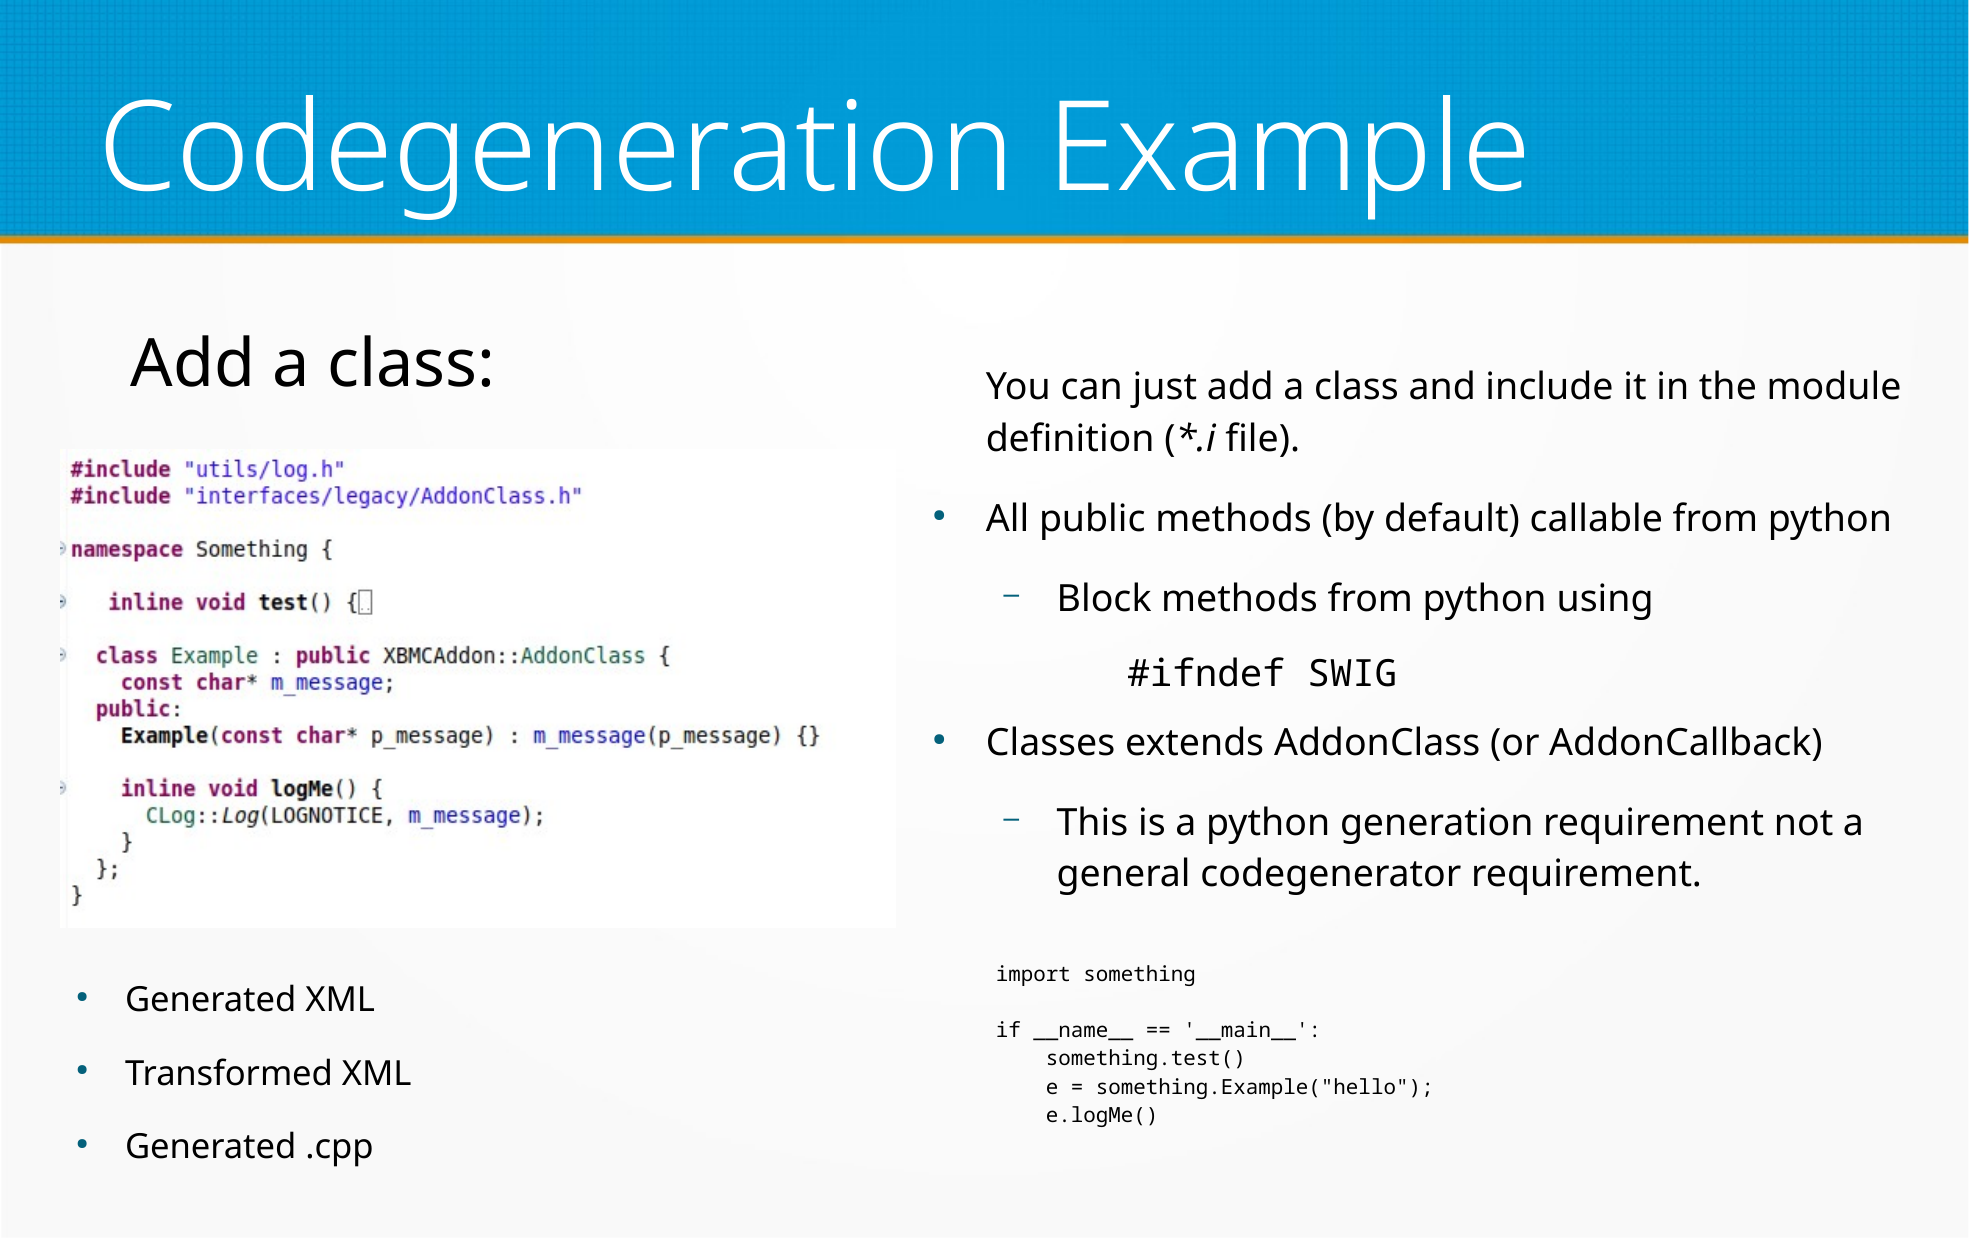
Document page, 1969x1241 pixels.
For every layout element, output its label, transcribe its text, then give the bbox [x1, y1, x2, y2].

list Add a class: [60, 315, 922, 871]
text_box import something if __name__ == '__main__': something.test() e = something.Example("hello"); e.logMe() [990, 930, 1711, 1186]
list Generated XML Transformed XML Generated .cpp [60, 900, 1822, 1171]
picture [0, 233, 1969, 1241]
title Codegeneration Example [98, 19, 1870, 227]
list You can just add a class and include it in the module definition (*.i file). All public methods (by default) callable from python Block methods from python using #ifndef SWIG Classes extends AddonClass (or AddonCallback) This is a python generation requirement not a general codegenerator requirement. [915, 360, 1951, 901]
